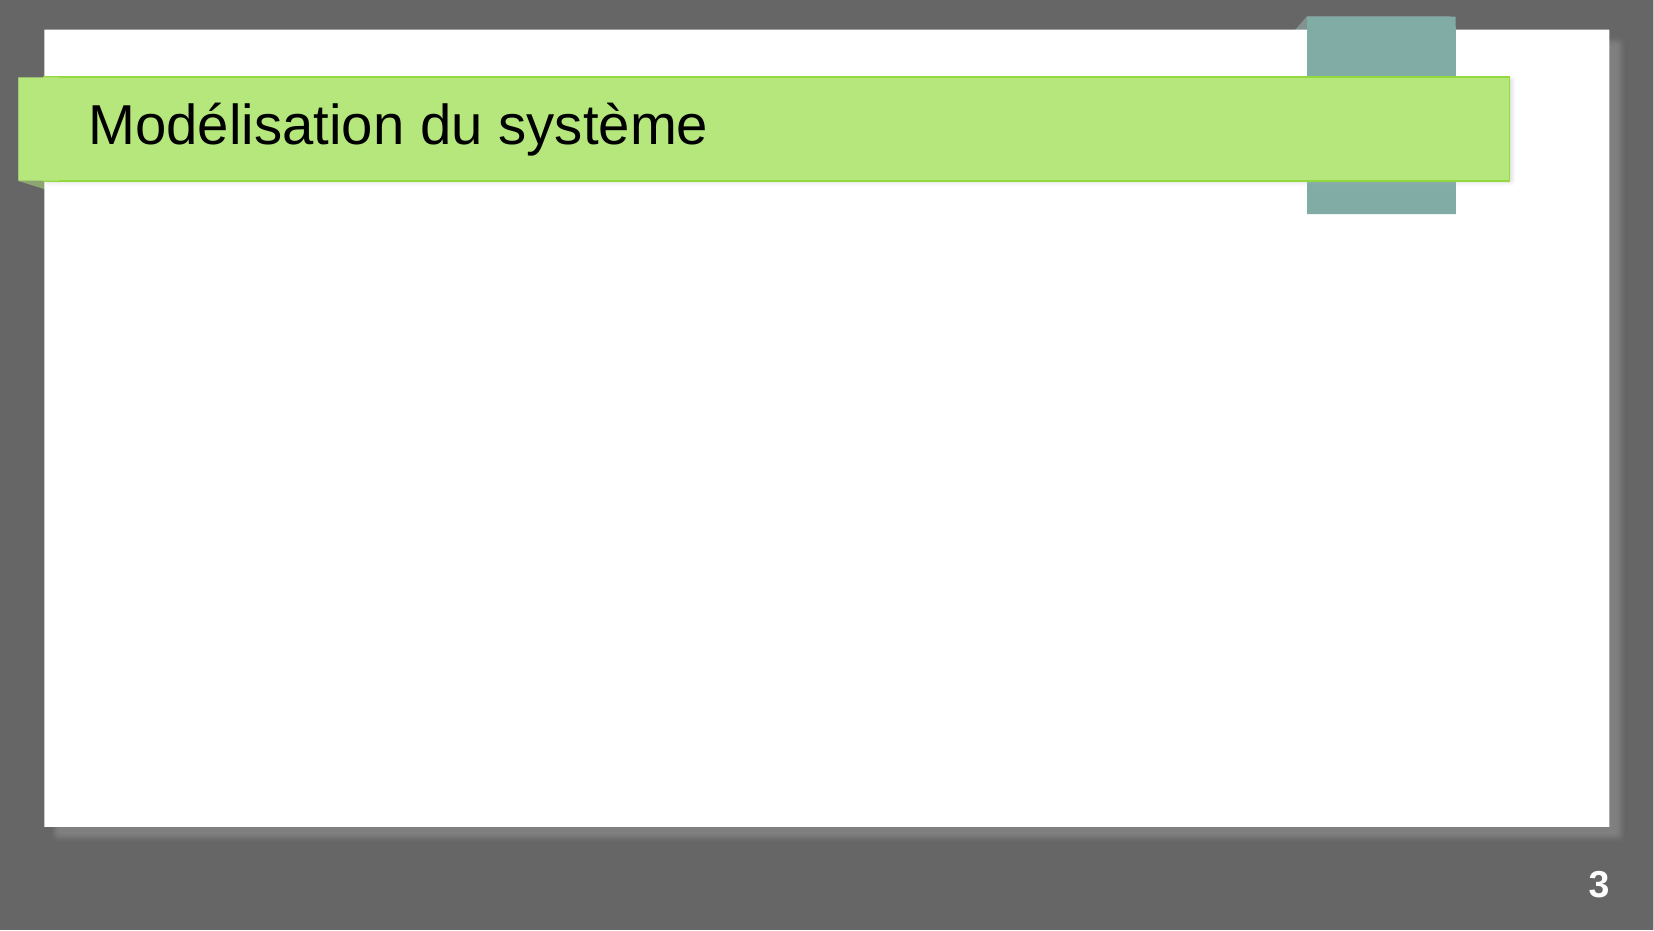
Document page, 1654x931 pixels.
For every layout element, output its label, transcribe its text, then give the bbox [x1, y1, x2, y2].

text_box <numéro> [974, 856, 1625, 916]
title Modélisation du système [88, 73, 1506, 178]
